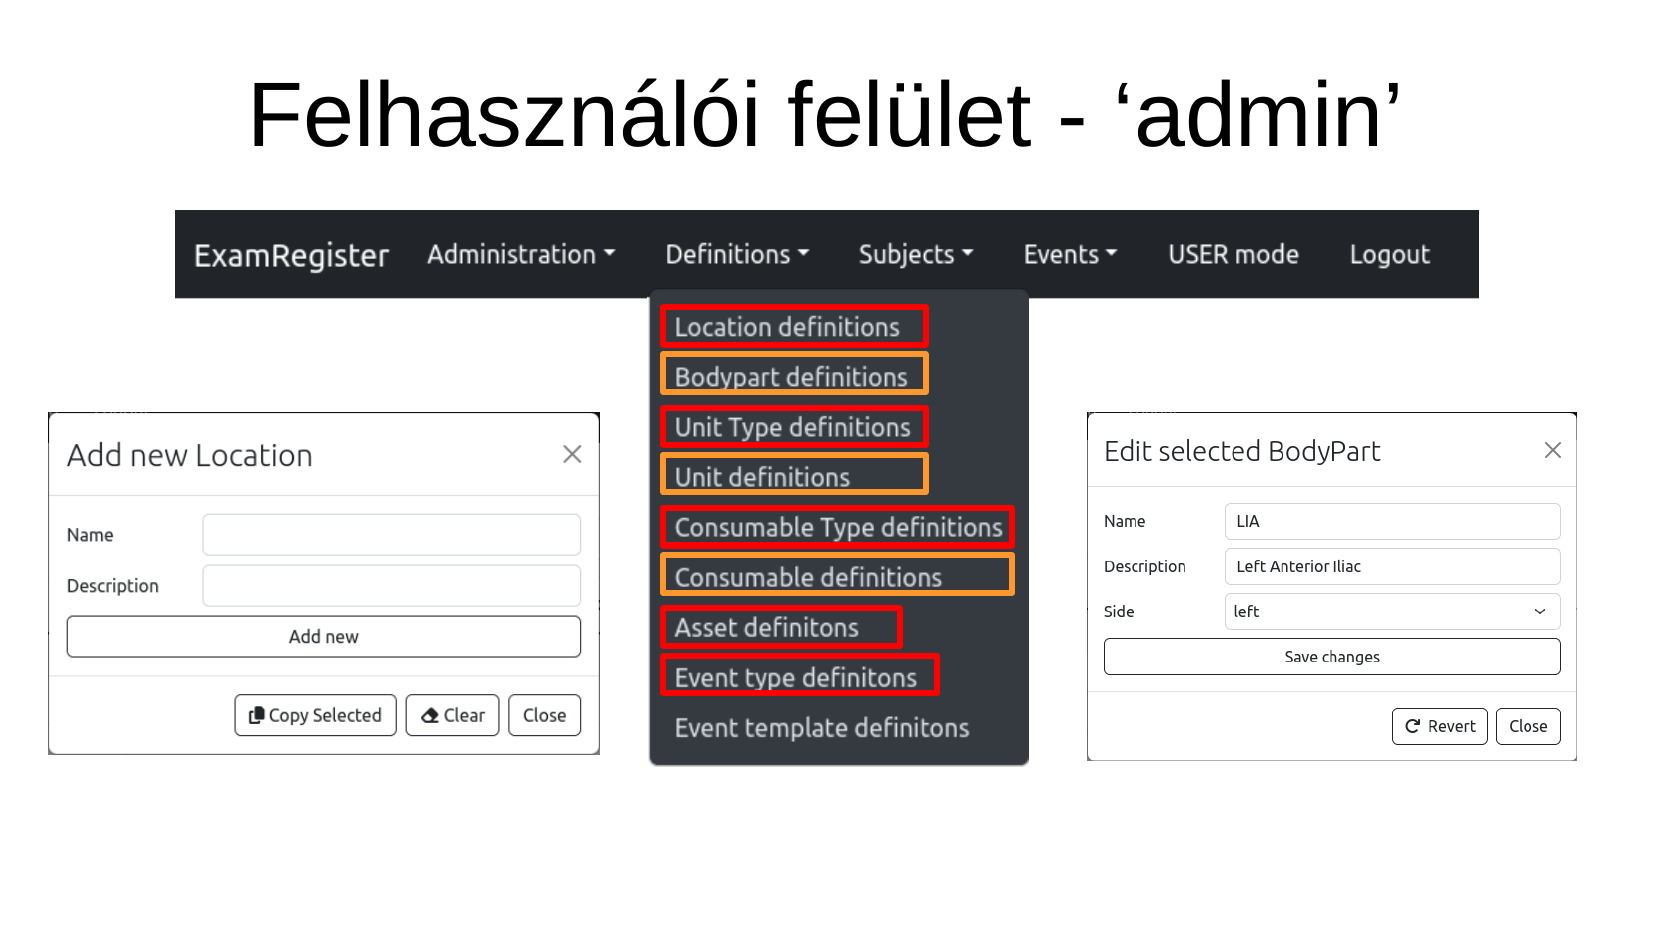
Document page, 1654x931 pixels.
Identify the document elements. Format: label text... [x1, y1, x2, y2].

picture [48, 412, 601, 755]
title Felhasználói felület - ‘admin’ [82, 37, 1571, 193]
picture [1087, 412, 1577, 761]
picture [175, 210, 1479, 767]
